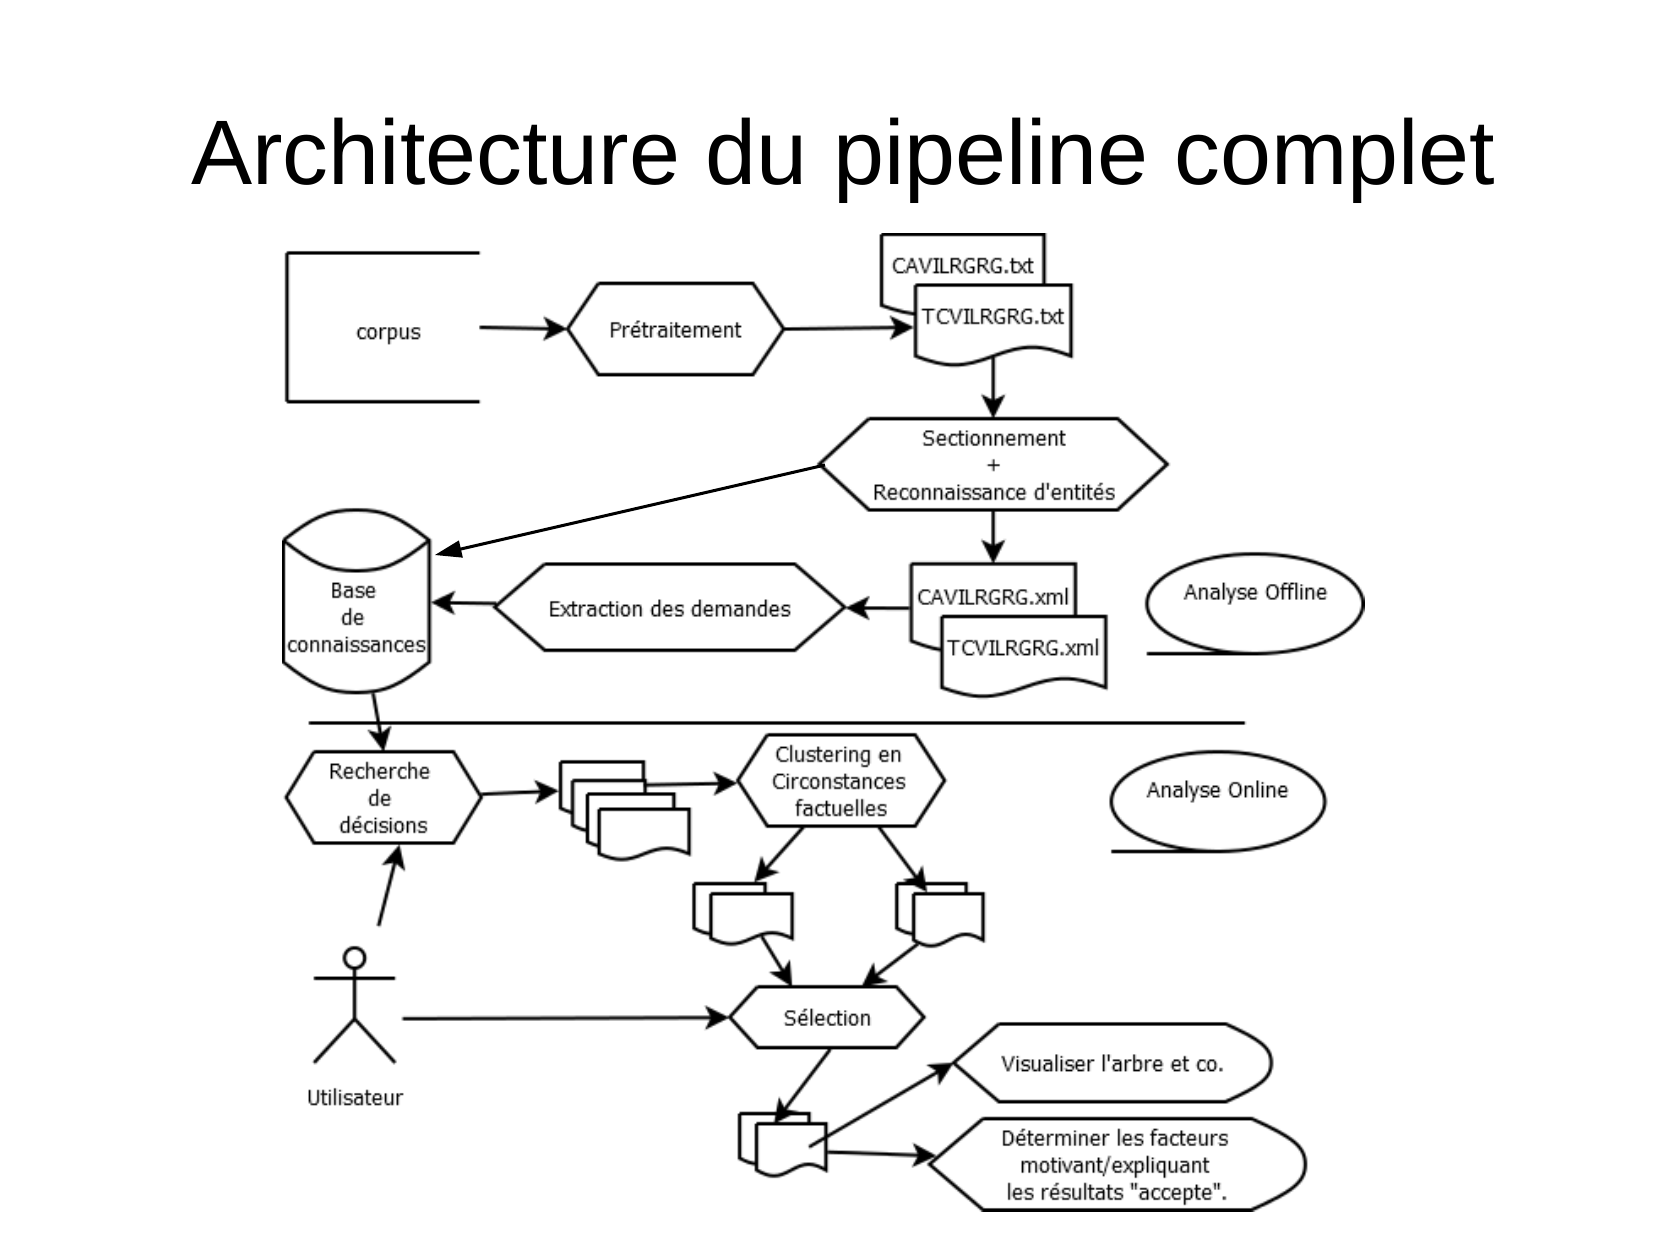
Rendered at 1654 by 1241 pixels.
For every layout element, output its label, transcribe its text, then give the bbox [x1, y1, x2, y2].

picture [282, 233, 1366, 1212]
title Architecture du pipeline complet [82, 49, 1571, 257]
